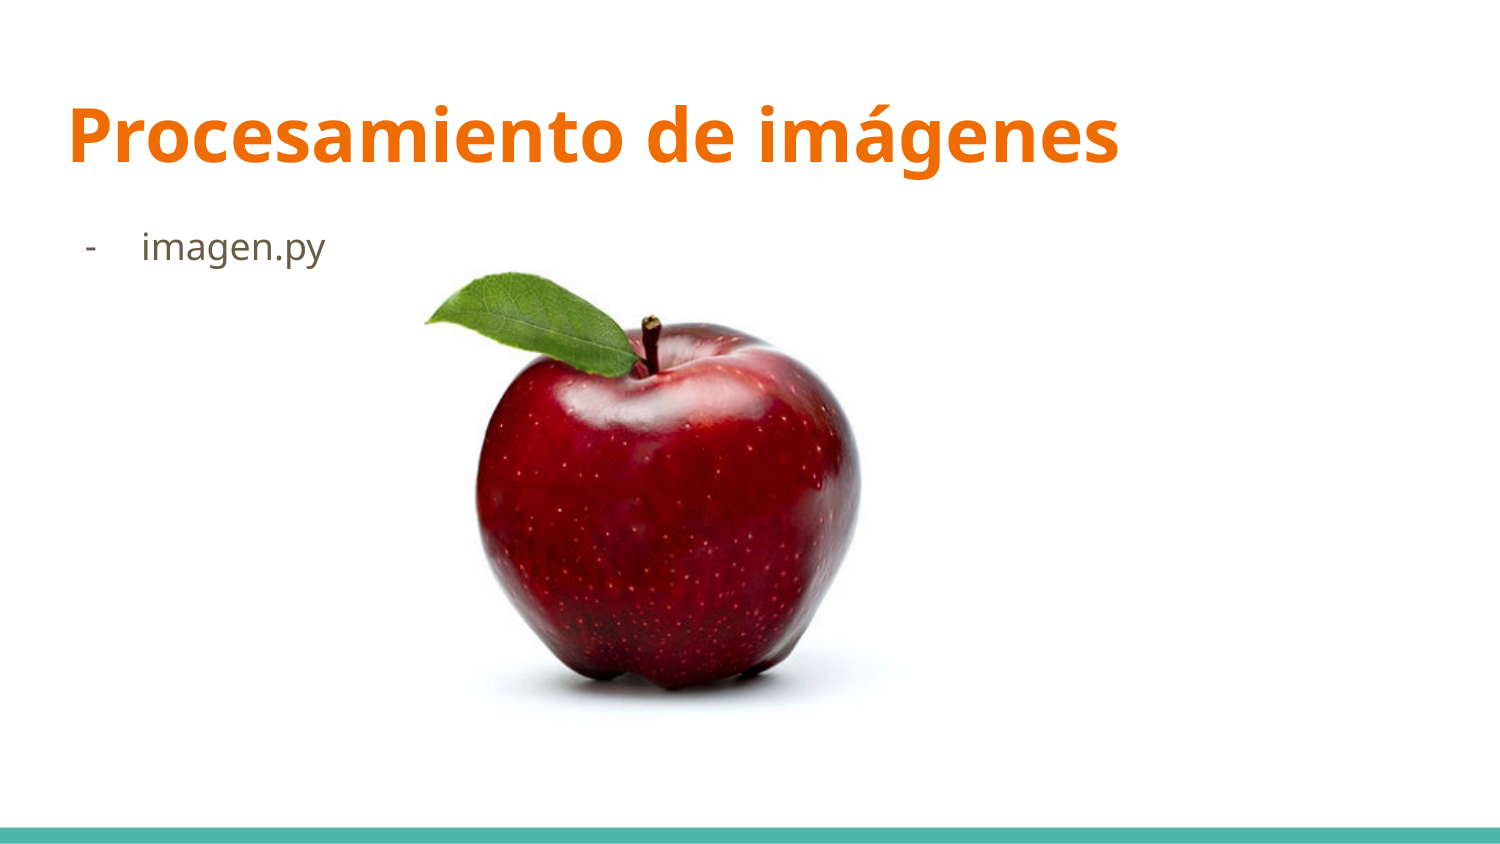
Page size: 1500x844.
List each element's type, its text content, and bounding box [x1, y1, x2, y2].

list imagen.py [51, 207, 1449, 750]
picture [398, 214, 927, 743]
title Procesamiento de imágenes [51, 72, 1449, 189]
